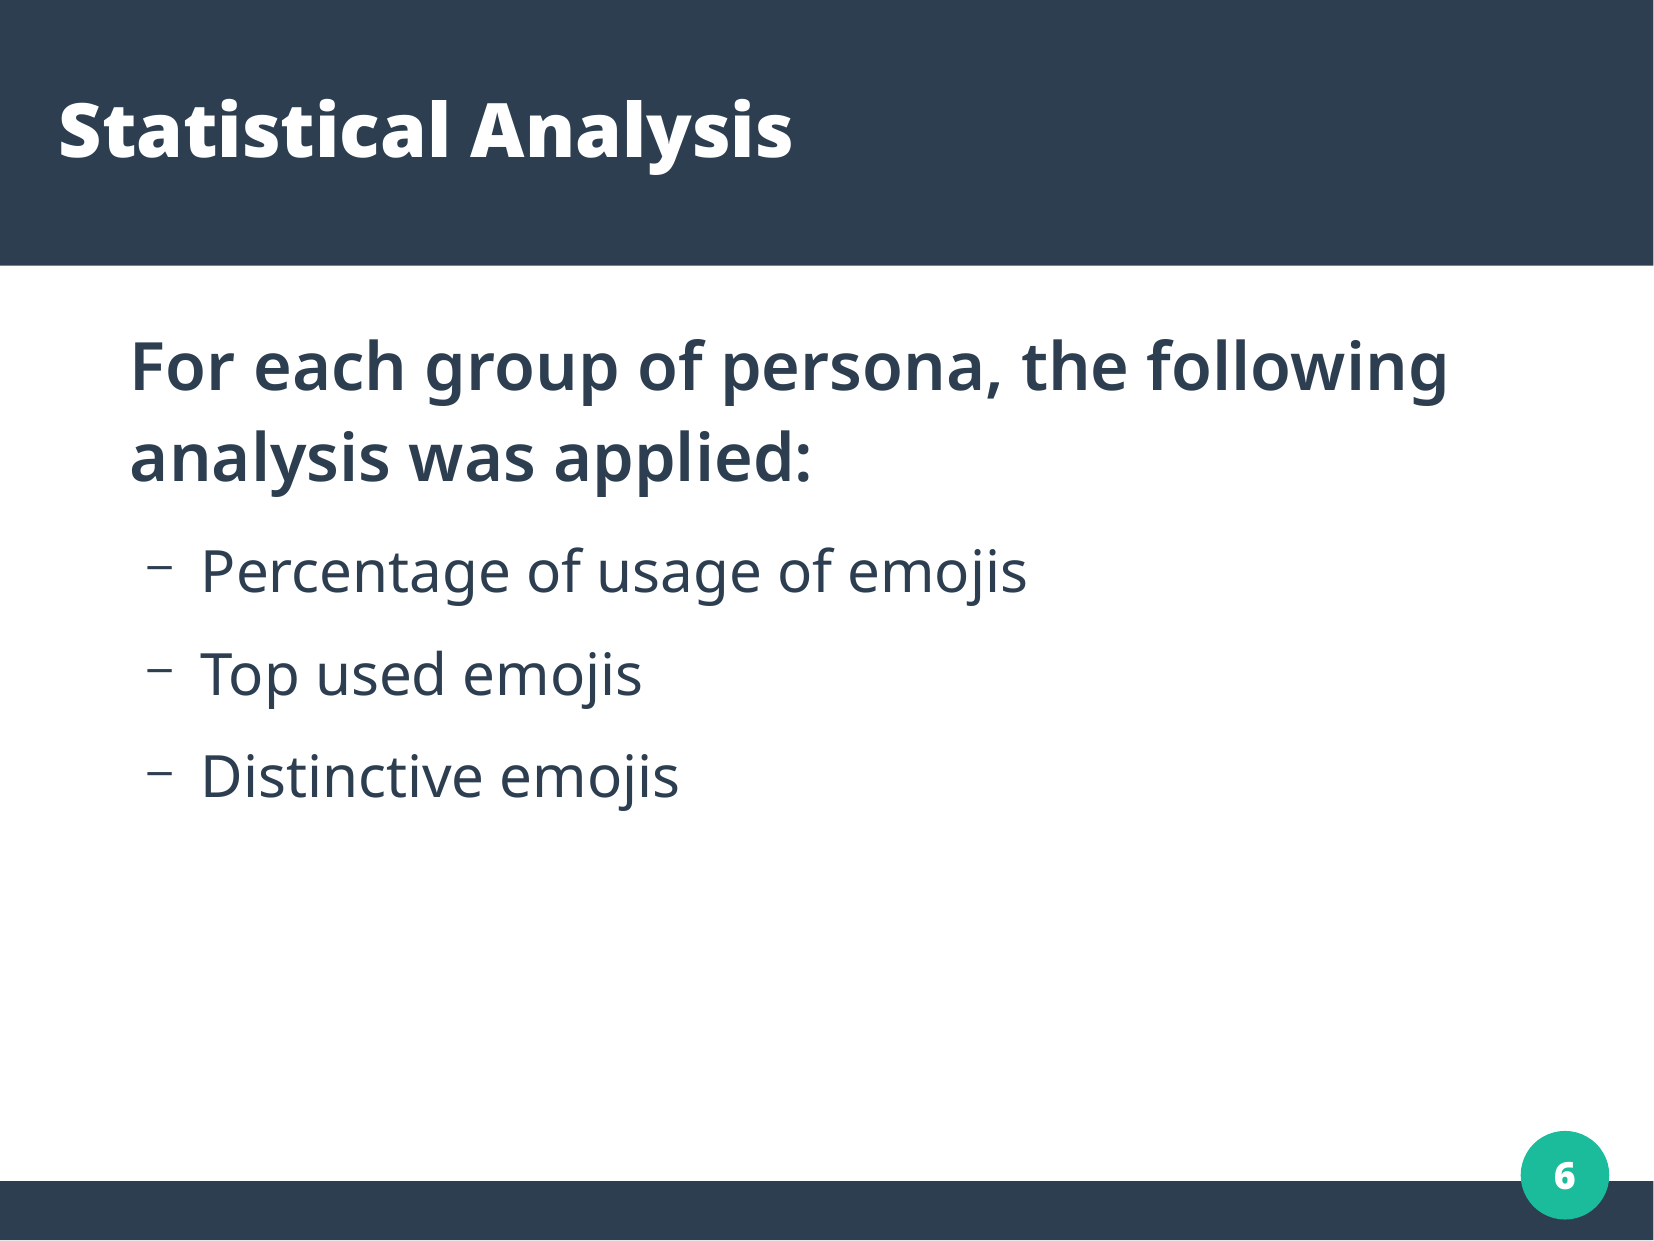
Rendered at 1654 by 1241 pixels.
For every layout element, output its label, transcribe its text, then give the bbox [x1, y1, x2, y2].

list For each group of persona, the following analysis was applied: Percentage of usage of emojis Top used emojis Distinctive emojis [59, 318, 1595, 1146]
title Statistical Analysis [59, 49, 1595, 207]
